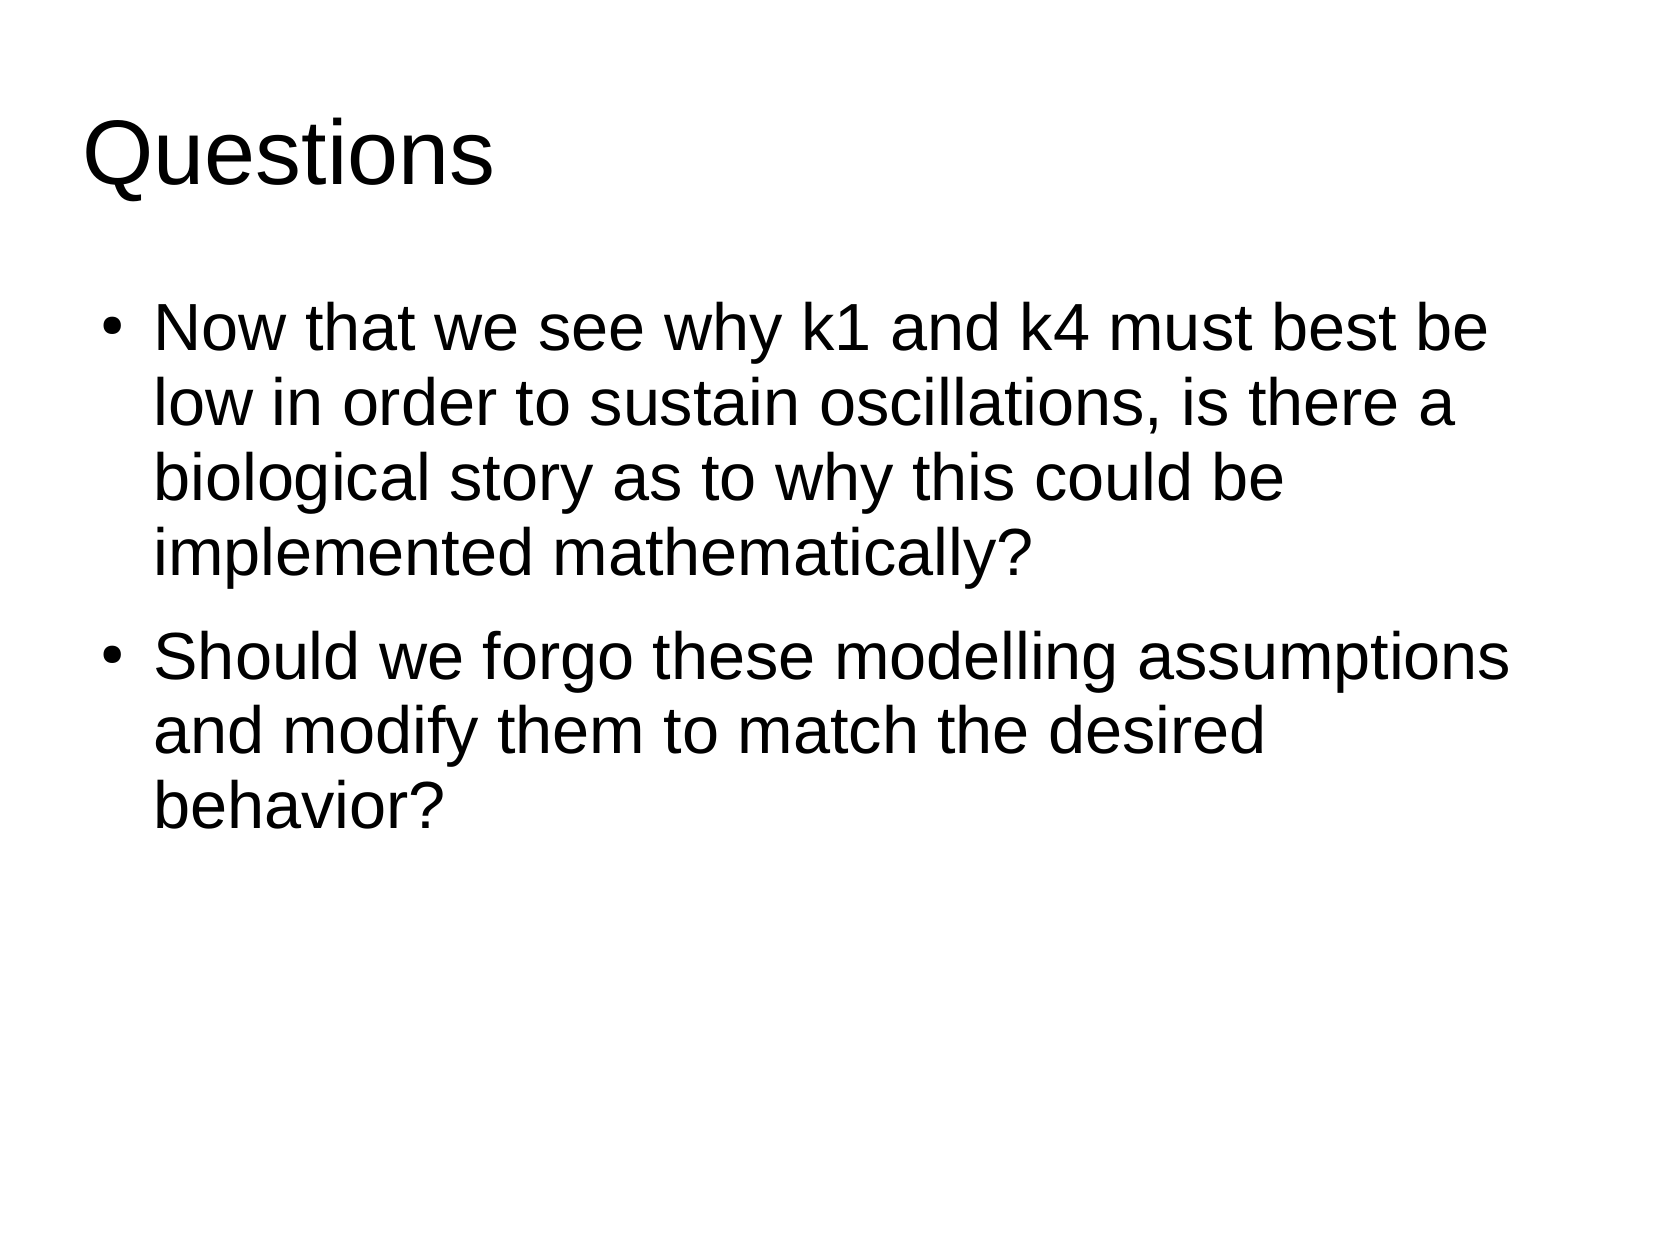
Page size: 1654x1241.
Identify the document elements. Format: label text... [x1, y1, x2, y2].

list Now that we see why k1 and k4 must best be low in order to sustain oscillations, is there a biological story as to why this could be implemented mathematically? Should we forgo these modelling assumptions and modify them to match the desired behavior? [82, 290, 1571, 1010]
title Questions [82, 49, 1571, 257]
